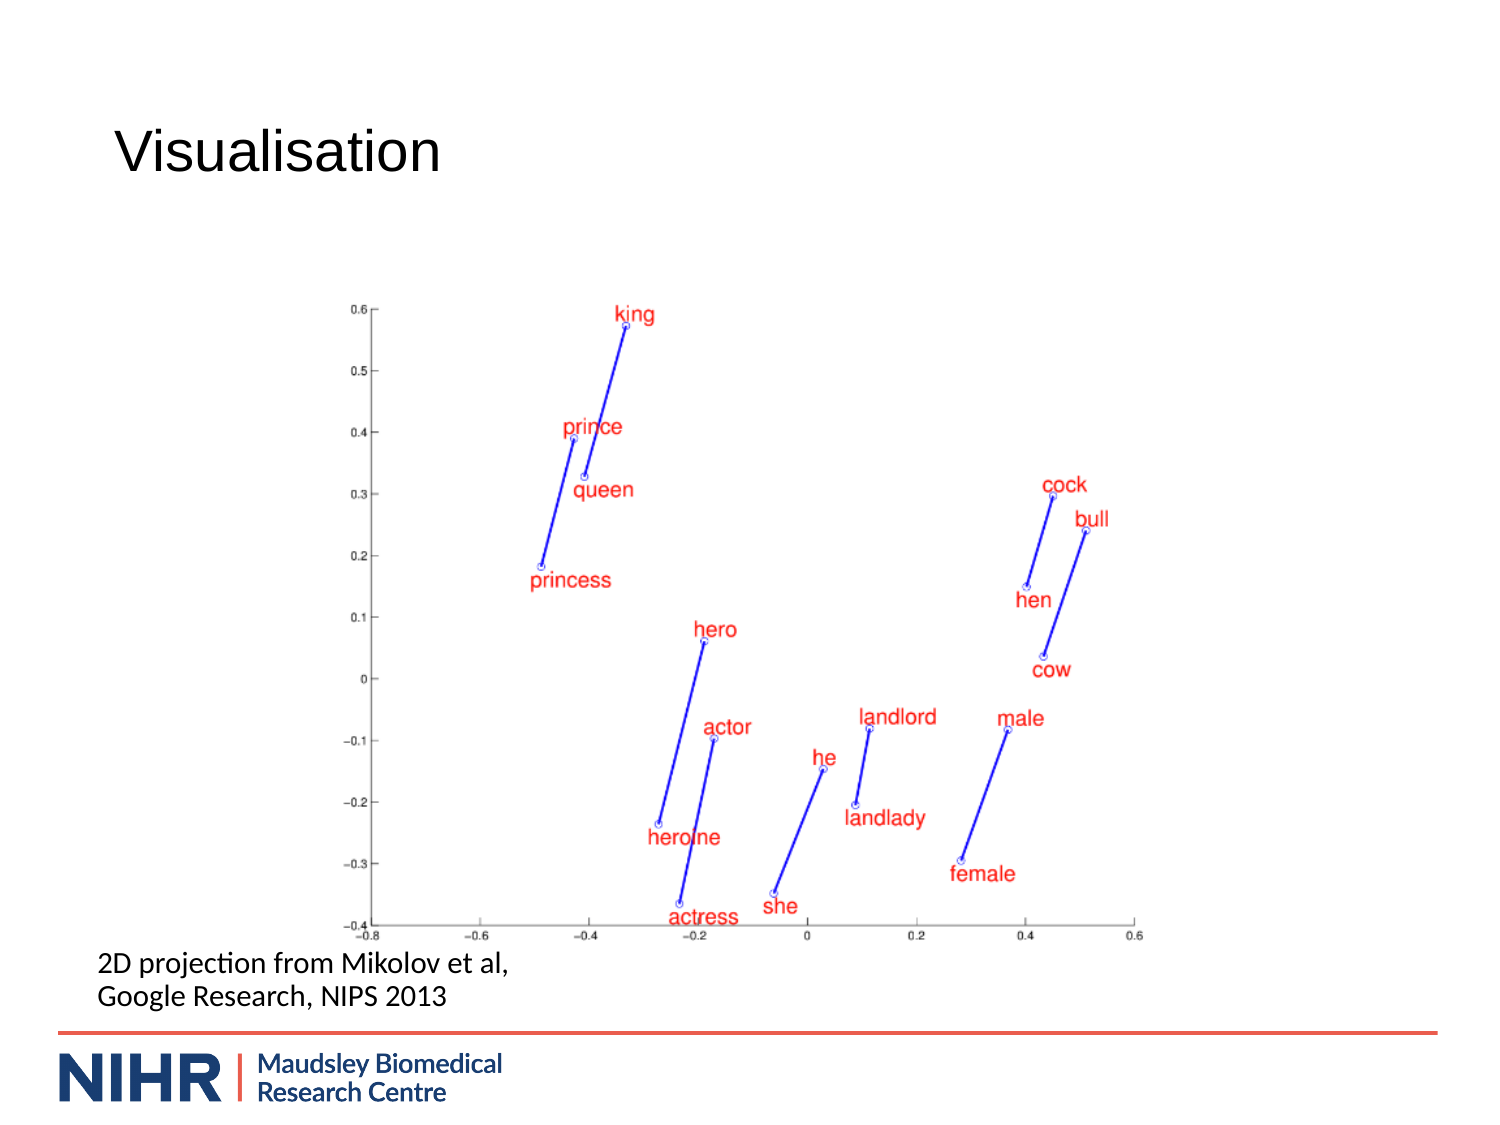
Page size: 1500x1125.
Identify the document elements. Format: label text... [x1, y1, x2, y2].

list 2D projection from Mikolov et al, Google Research, NIPS 2013 [59, 946, 567, 1016]
picture [289, 266, 1186, 971]
text_box Visualisation [100, 113, 1105, 192]
picture [29, 1018, 531, 1125]
